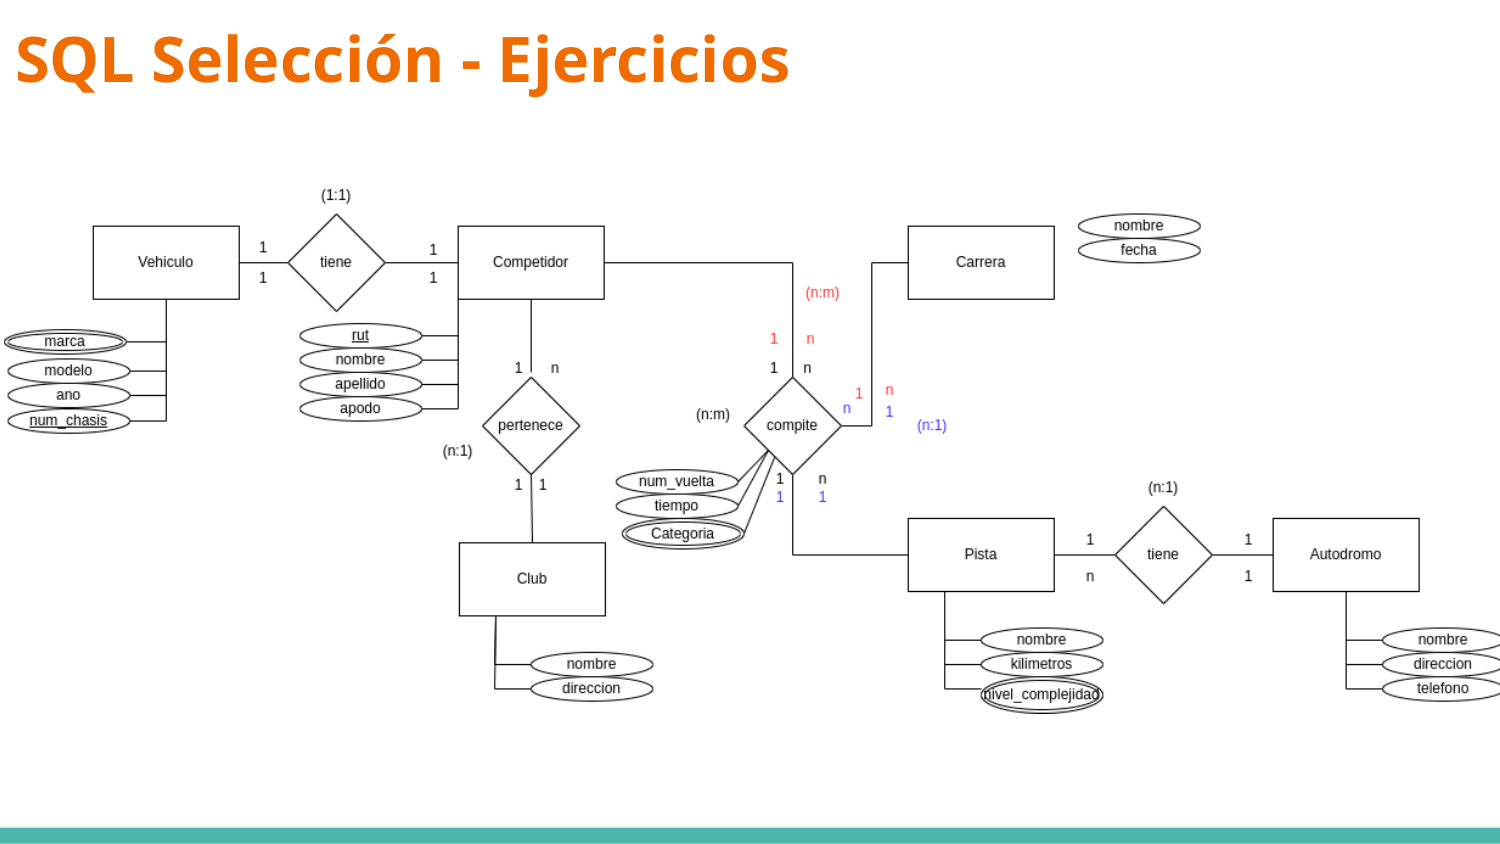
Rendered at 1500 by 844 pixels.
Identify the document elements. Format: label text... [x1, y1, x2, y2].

picture [4, 177, 1500, 714]
title SQL Selección - Ejercicios [0, 0, 1398, 116]
